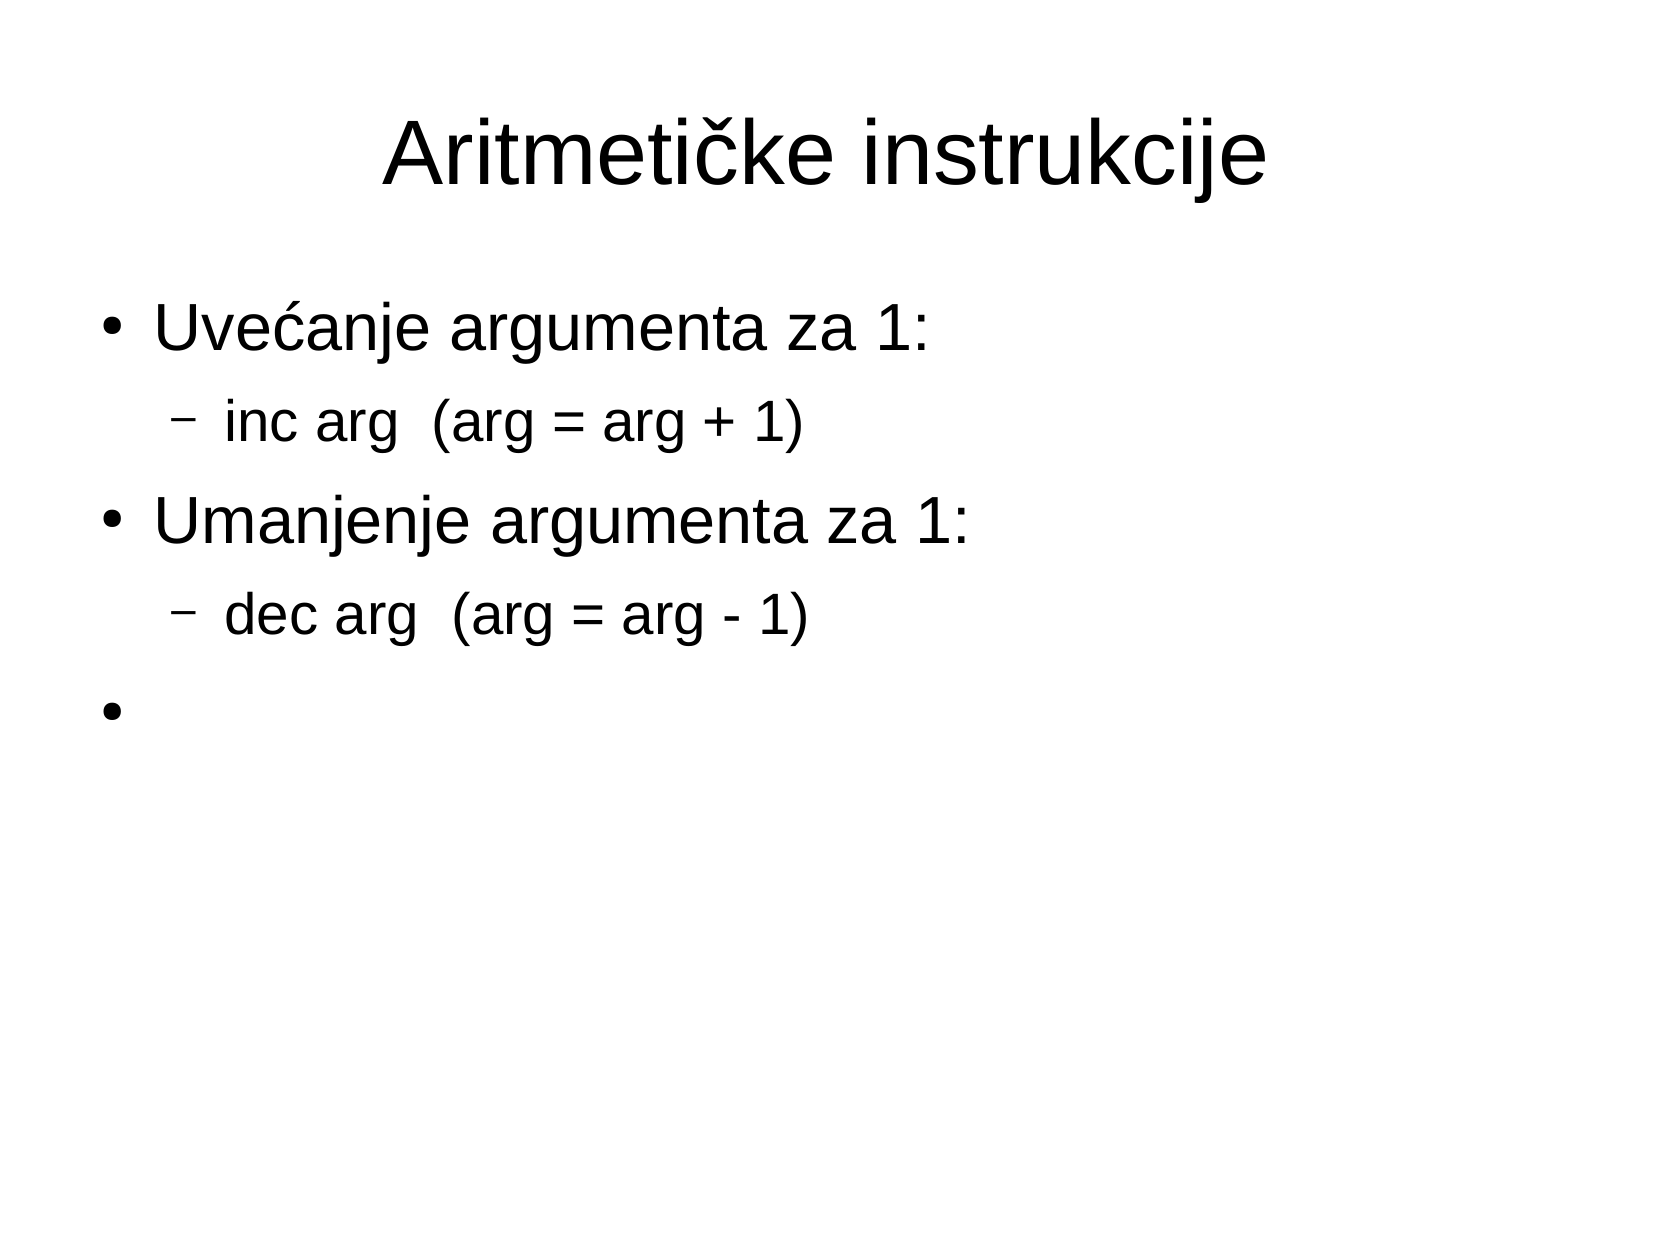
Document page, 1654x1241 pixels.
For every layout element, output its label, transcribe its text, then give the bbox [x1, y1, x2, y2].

title Aritmetičke instrukcije [82, 49, 1571, 257]
list Uvećanje argumenta za 1: inc arg (arg = arg + 1) Umanjenje argumenta za 1: dec arg (arg = arg - 1) [82, 290, 1571, 1186]
